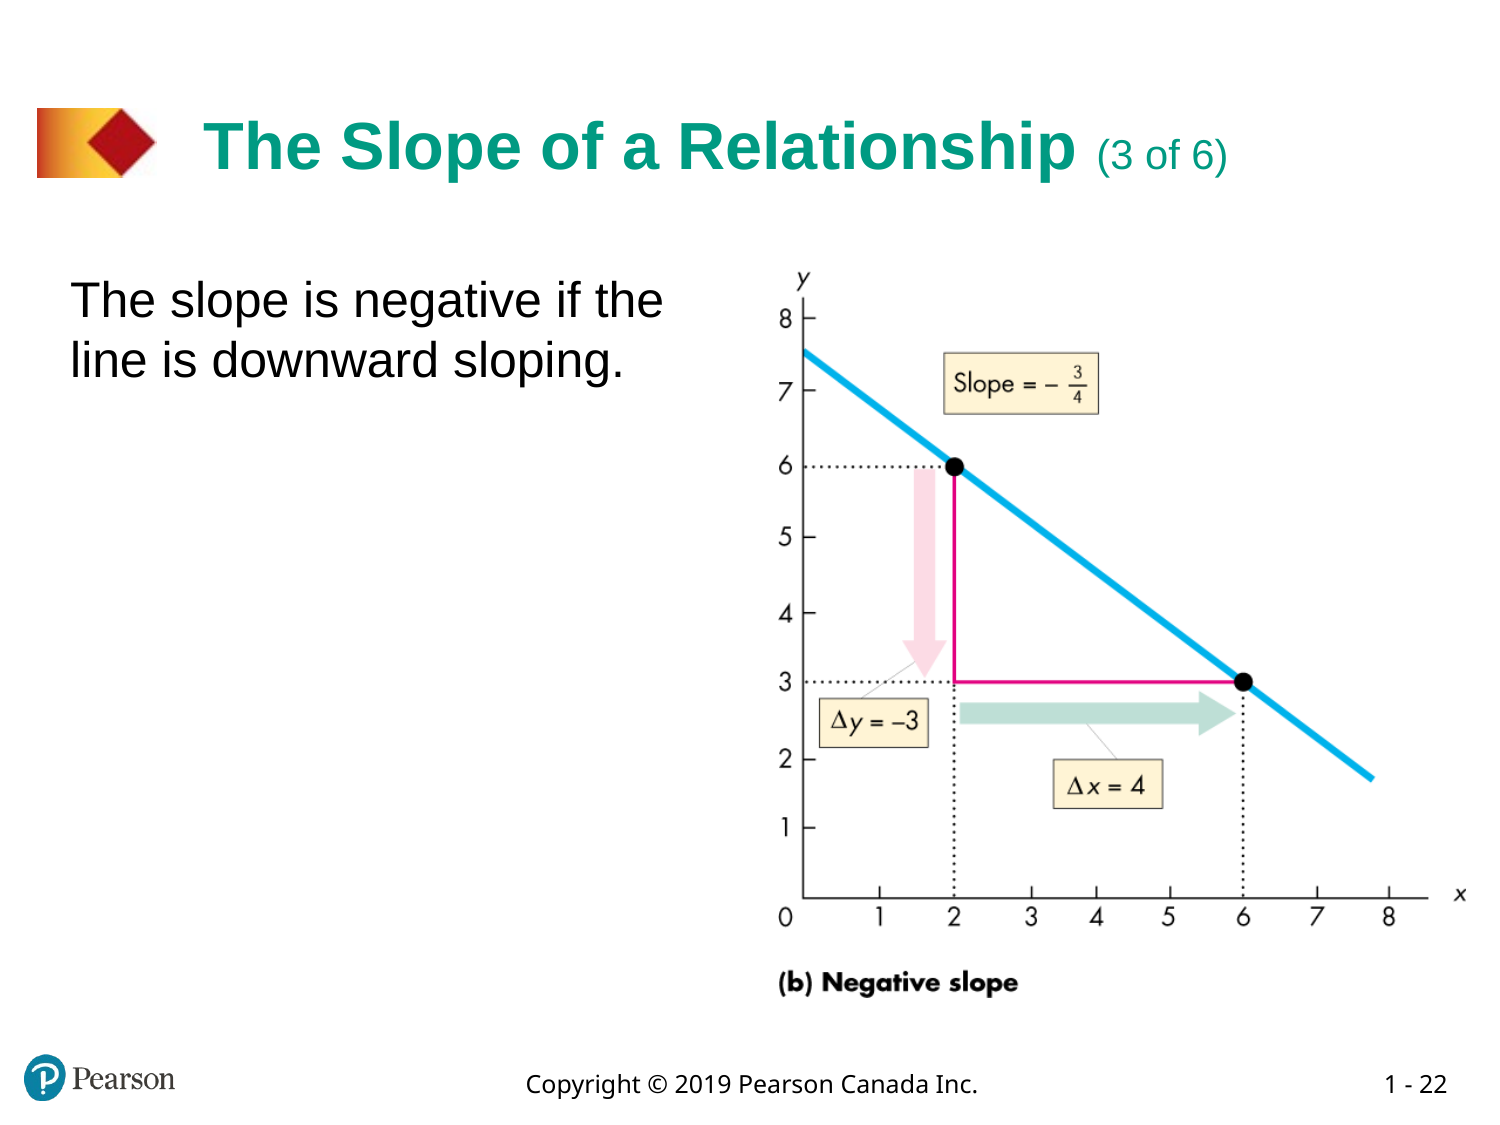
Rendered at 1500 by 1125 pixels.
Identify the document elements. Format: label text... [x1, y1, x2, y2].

picture [37, 108, 157, 178]
picture [49, 1054, 175, 1101]
list The slope is negative if the line is downward sloping. [37, 259, 700, 438]
title The Slope of a Relationship (3 of 6) [188, 50, 1364, 236]
picture [24, 1054, 43, 1074]
picture [778, 259, 1466, 998]
picture [24, 1084, 35, 1101]
picture [31, 1063, 59, 1095]
